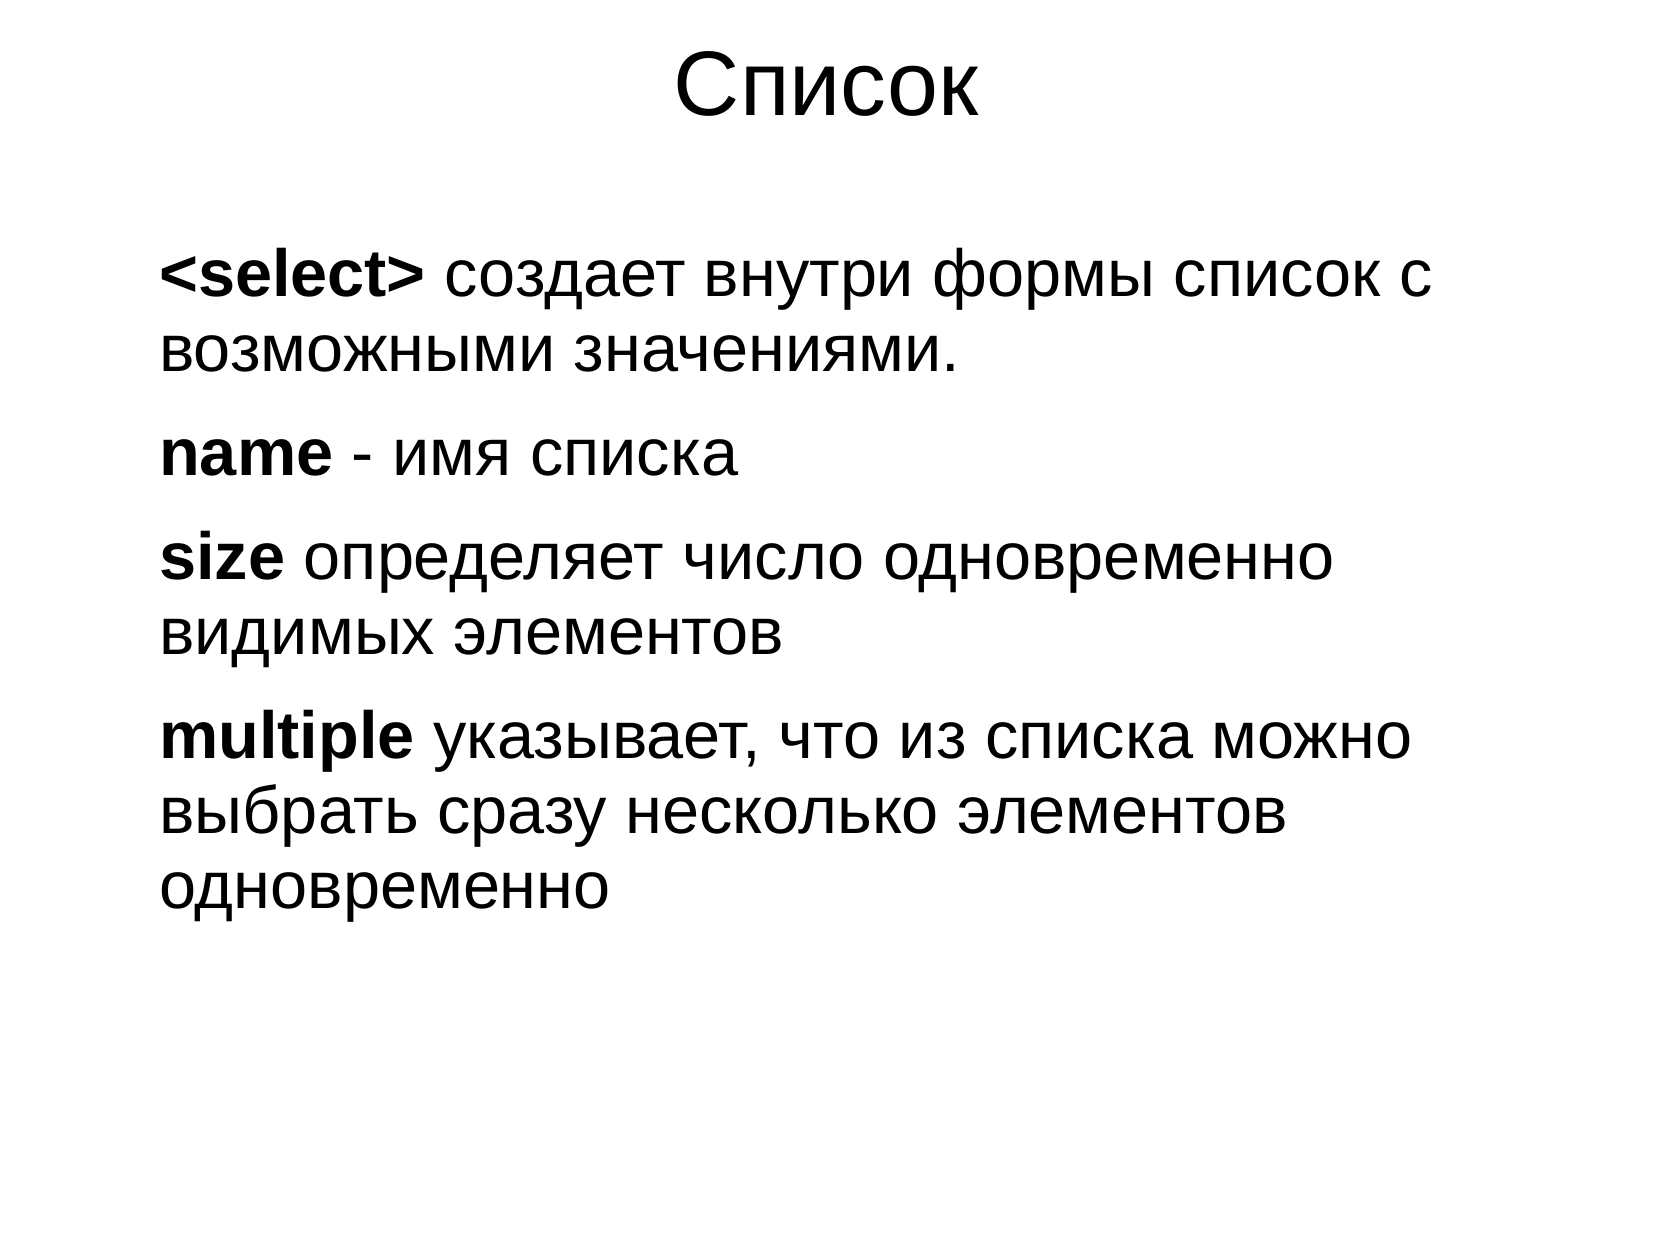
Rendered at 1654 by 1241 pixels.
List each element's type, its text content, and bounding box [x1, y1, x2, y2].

title Список [82, 19, 1571, 148]
list <select> создает внутри формы список с возможными значениями. name - имя списка size определяет число одновременно видимых элементов multiple указывает, что из списка можно выбрать сразу несколько элементов одновременно [88, 236, 1577, 975]
